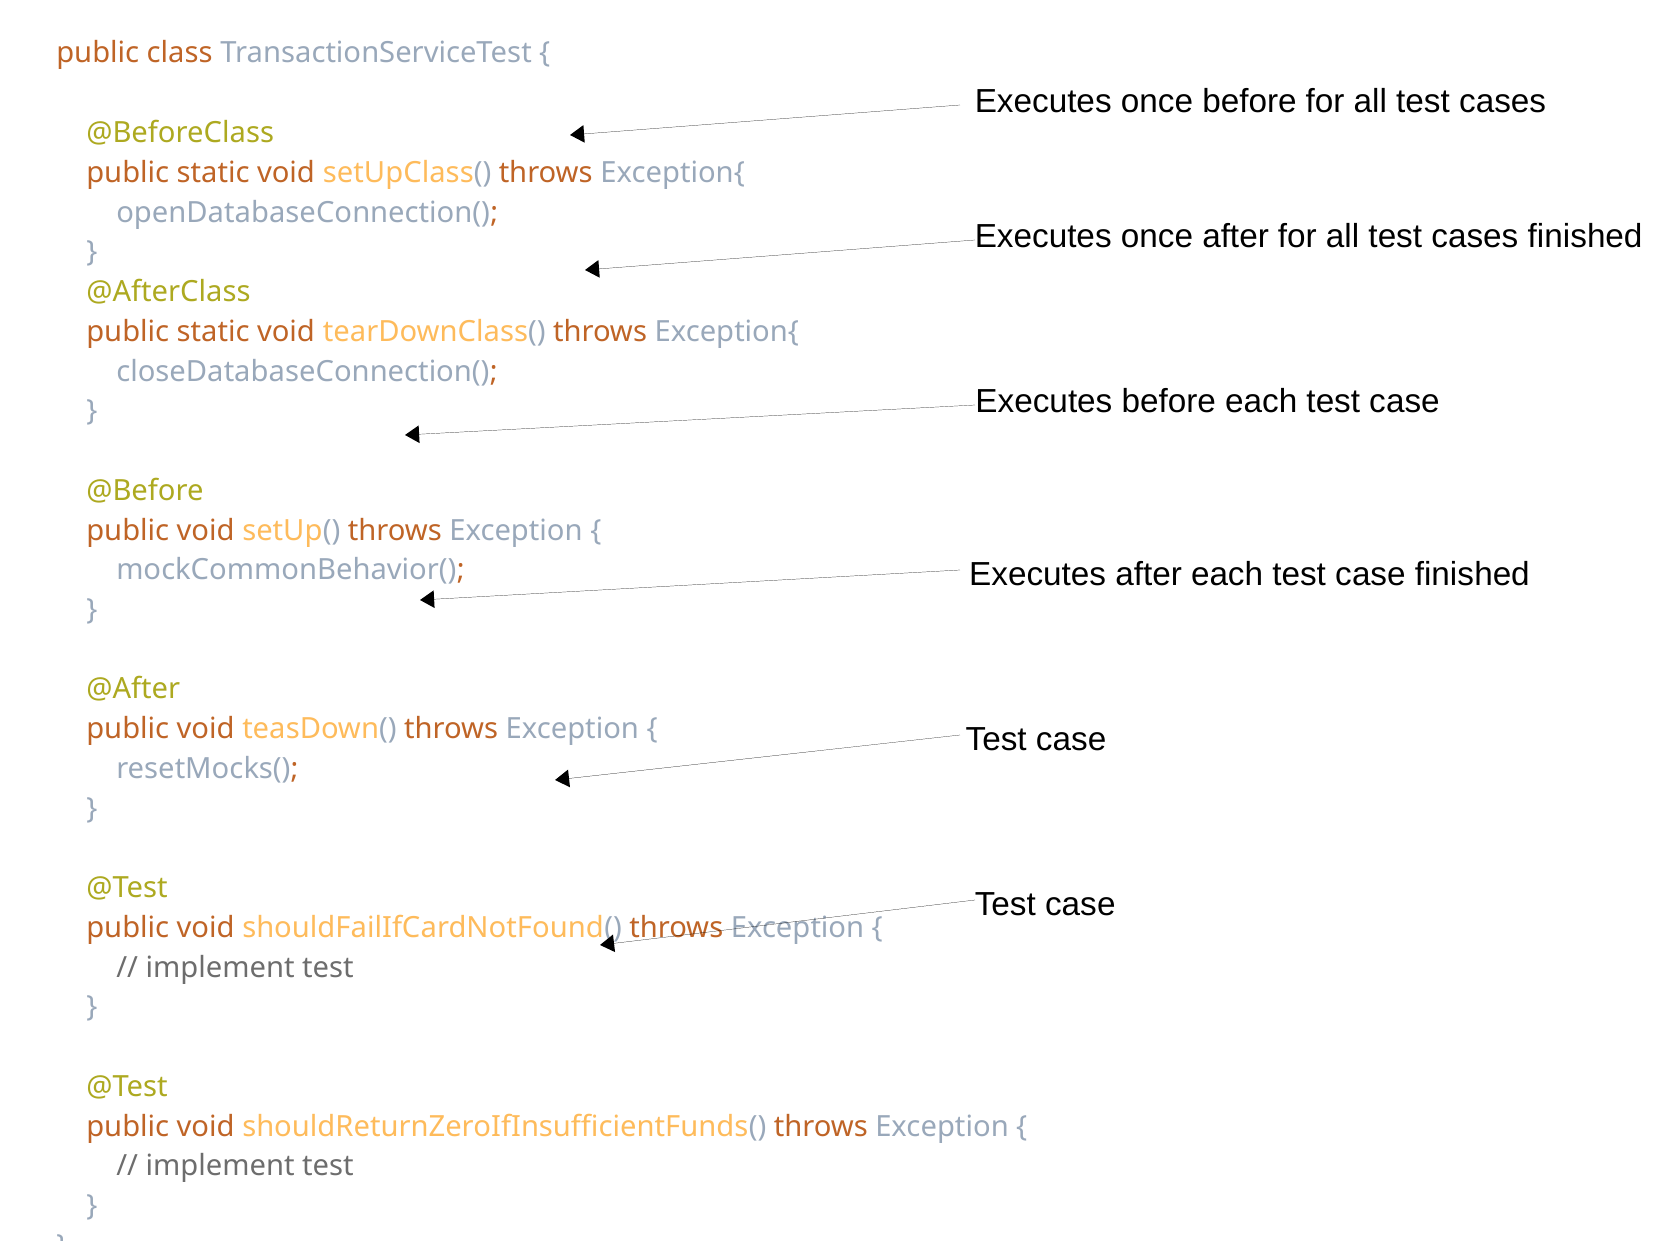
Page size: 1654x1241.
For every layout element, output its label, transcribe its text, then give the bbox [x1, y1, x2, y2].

text_box Executes before each test case [960, 375, 1456, 428]
text_box Test case [950, 712, 1126, 766]
text_box Executes once before for all test cases [960, 75, 1562, 128]
text_box Executes after each test case finished [954, 547, 1546, 601]
text_box public class TransactionServiceTest { @BeforeClass public static void setUpClass() throws Exception{ openDatabaseConnection(); } @AfterClass public static void tearDownClass() throws Exception{ closeDatabaseConnection(); } @Before public void setUp() throws Exception { mockCommonBehavior(); } @After public void teasDown() throws Exception { resetMocks(); } @Test public void shouldFailIfCardNotFound() throws Exception { // implement test } @Test public void shouldReturnZeroIfInsufficientFunds() throws Exception { // implement test } } [41, 24, 1337, 1094]
text_box Test case [960, 877, 1135, 931]
text_box Executes once after for all test cases finished [960, 210, 1654, 263]
